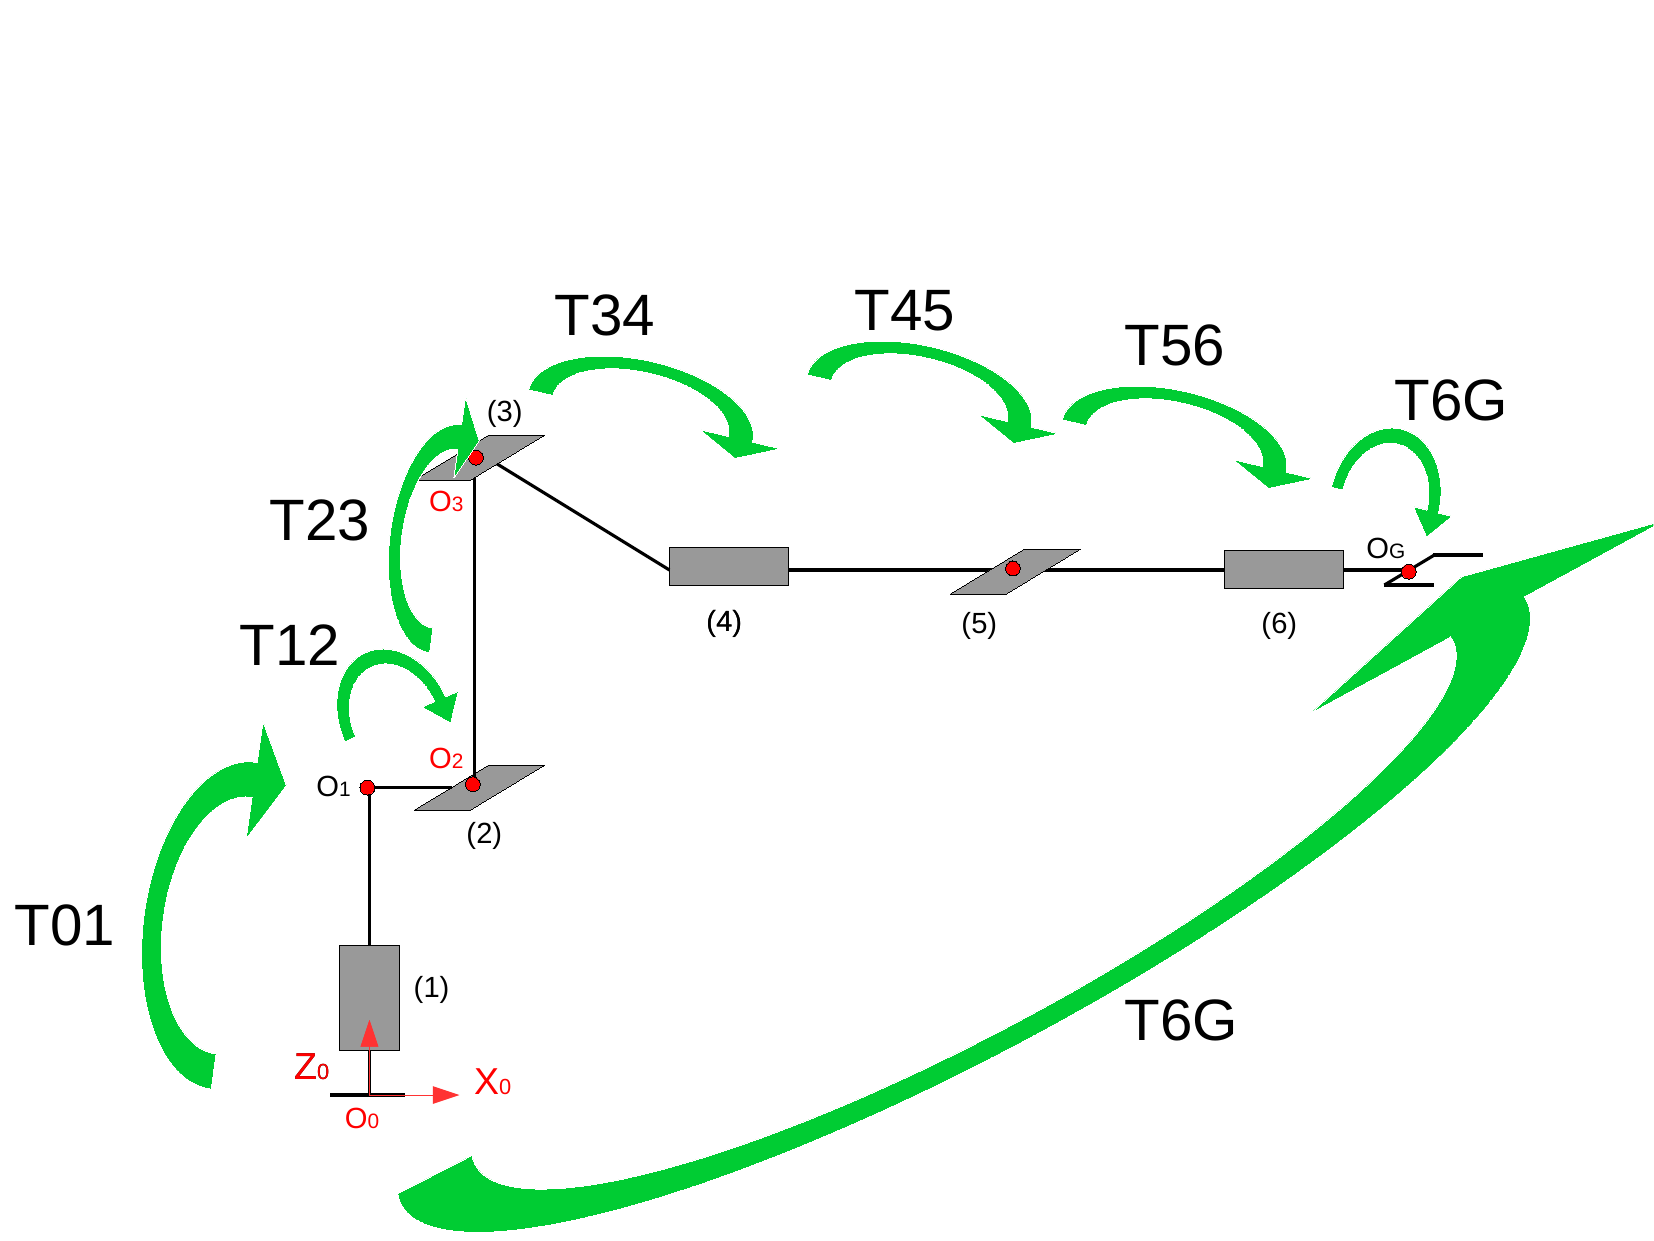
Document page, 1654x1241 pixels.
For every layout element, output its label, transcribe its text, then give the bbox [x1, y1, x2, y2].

text_box O3 [414, 477, 483, 526]
text_box [807, 346, 840, 381]
text_box T6G [1379, 360, 1531, 505]
text_box [1401, 564, 1417, 580]
text_box [141, 751, 287, 1090]
text_box [979, 369, 1060, 444]
text_box O0 [330, 1095, 398, 1143]
text_box [1224, 550, 1344, 589]
text_box [339, 945, 400, 1051]
text_box [376, 648, 459, 723]
text_box [669, 547, 789, 586]
text_box OG [1351, 525, 1480, 631]
text_box [1234, 424, 1315, 489]
text_box T45 [840, 270, 991, 415]
text_box T12 [224, 605, 376, 751]
text_box [1413, 505, 1452, 537]
text_box [691, 374, 781, 459]
text_box O2 [414, 735, 483, 783]
text_box (1) [399, 963, 475, 1012]
text_box T56 [1109, 305, 1261, 451]
text_box [528, 373, 539, 393]
text_box [399, 597, 433, 653]
text_box [397, 523, 1654, 1233]
text_box [1331, 429, 1379, 490]
text_box T01 [0, 885, 136, 965]
text_box Z0 [279, 1038, 345, 1096]
text_box (5) [946, 600, 1015, 648]
text_box (6) [1246, 600, 1315, 648]
text_box X0 [459, 1053, 550, 1135]
text_box T23 [254, 480, 406, 625]
text_box [950, 549, 1081, 595]
text_box [414, 765, 545, 811]
text_box [403, 396, 545, 514]
text_box (3) [472, 387, 541, 436]
text_box [1062, 388, 1109, 426]
text_box T6G [1110, 980, 1261, 1126]
text_box (4) [691, 597, 760, 646]
text_box [359, 780, 375, 796]
text_box T34 [539, 275, 691, 421]
text_box (2) [451, 810, 520, 858]
text_box O1 [301, 762, 370, 811]
